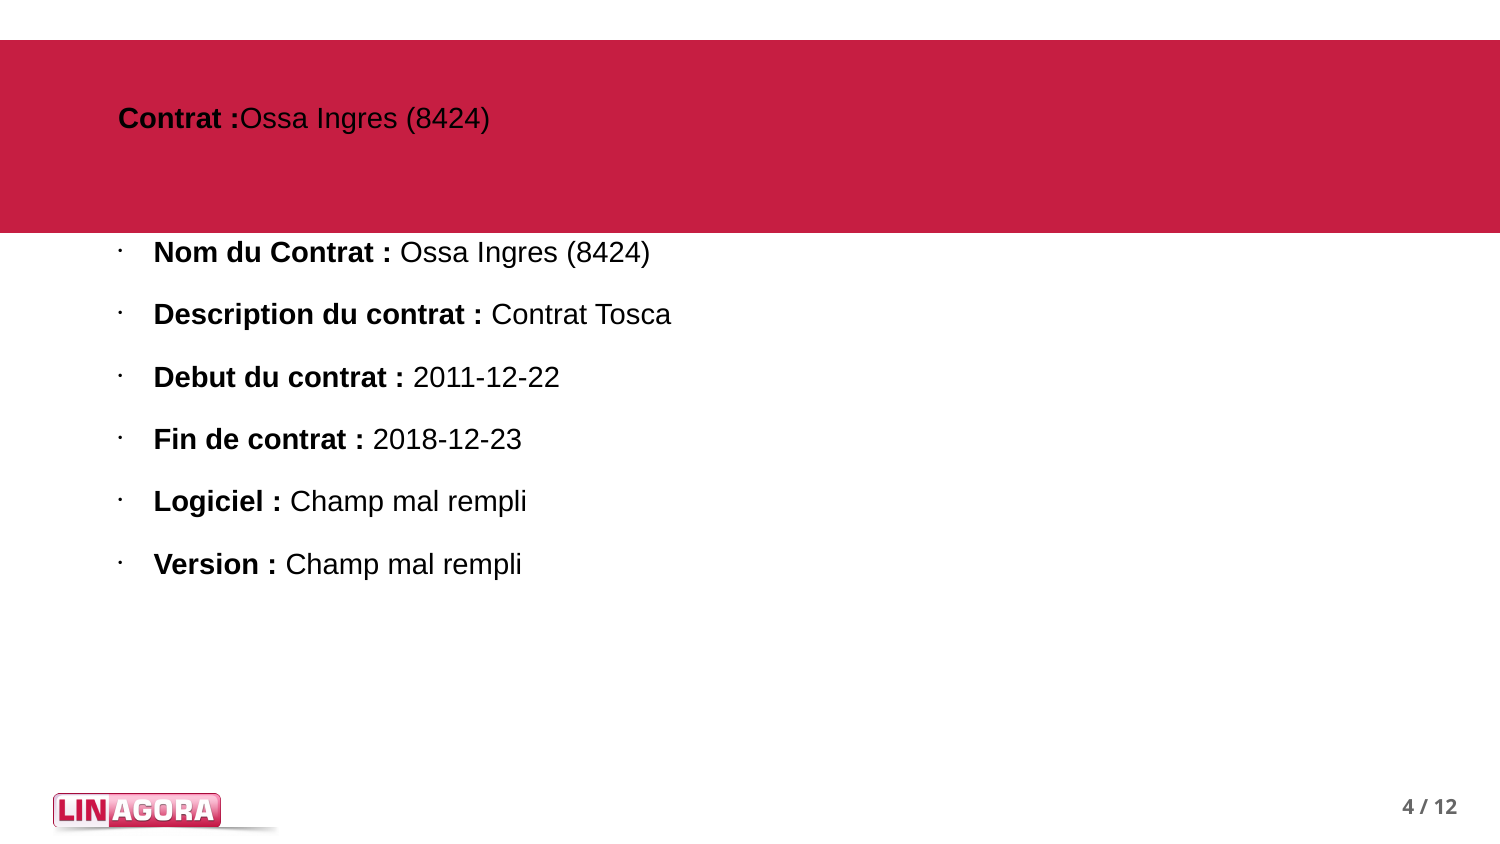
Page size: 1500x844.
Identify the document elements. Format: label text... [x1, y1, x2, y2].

list Nom du Contrat : Ossa Ingres (8424) Description du contrat : Contrat Tosca Debut du contrat : 2011-12-22 Fin de contrat : 2018-12-23 Logiciel : Champ mal rempli Version : Champ mal rempli [118, 236, 1418, 844]
title Contrat :Ossa Ingres (8424) [118, 29, 1300, 207]
picture [53, 793, 118, 836]
